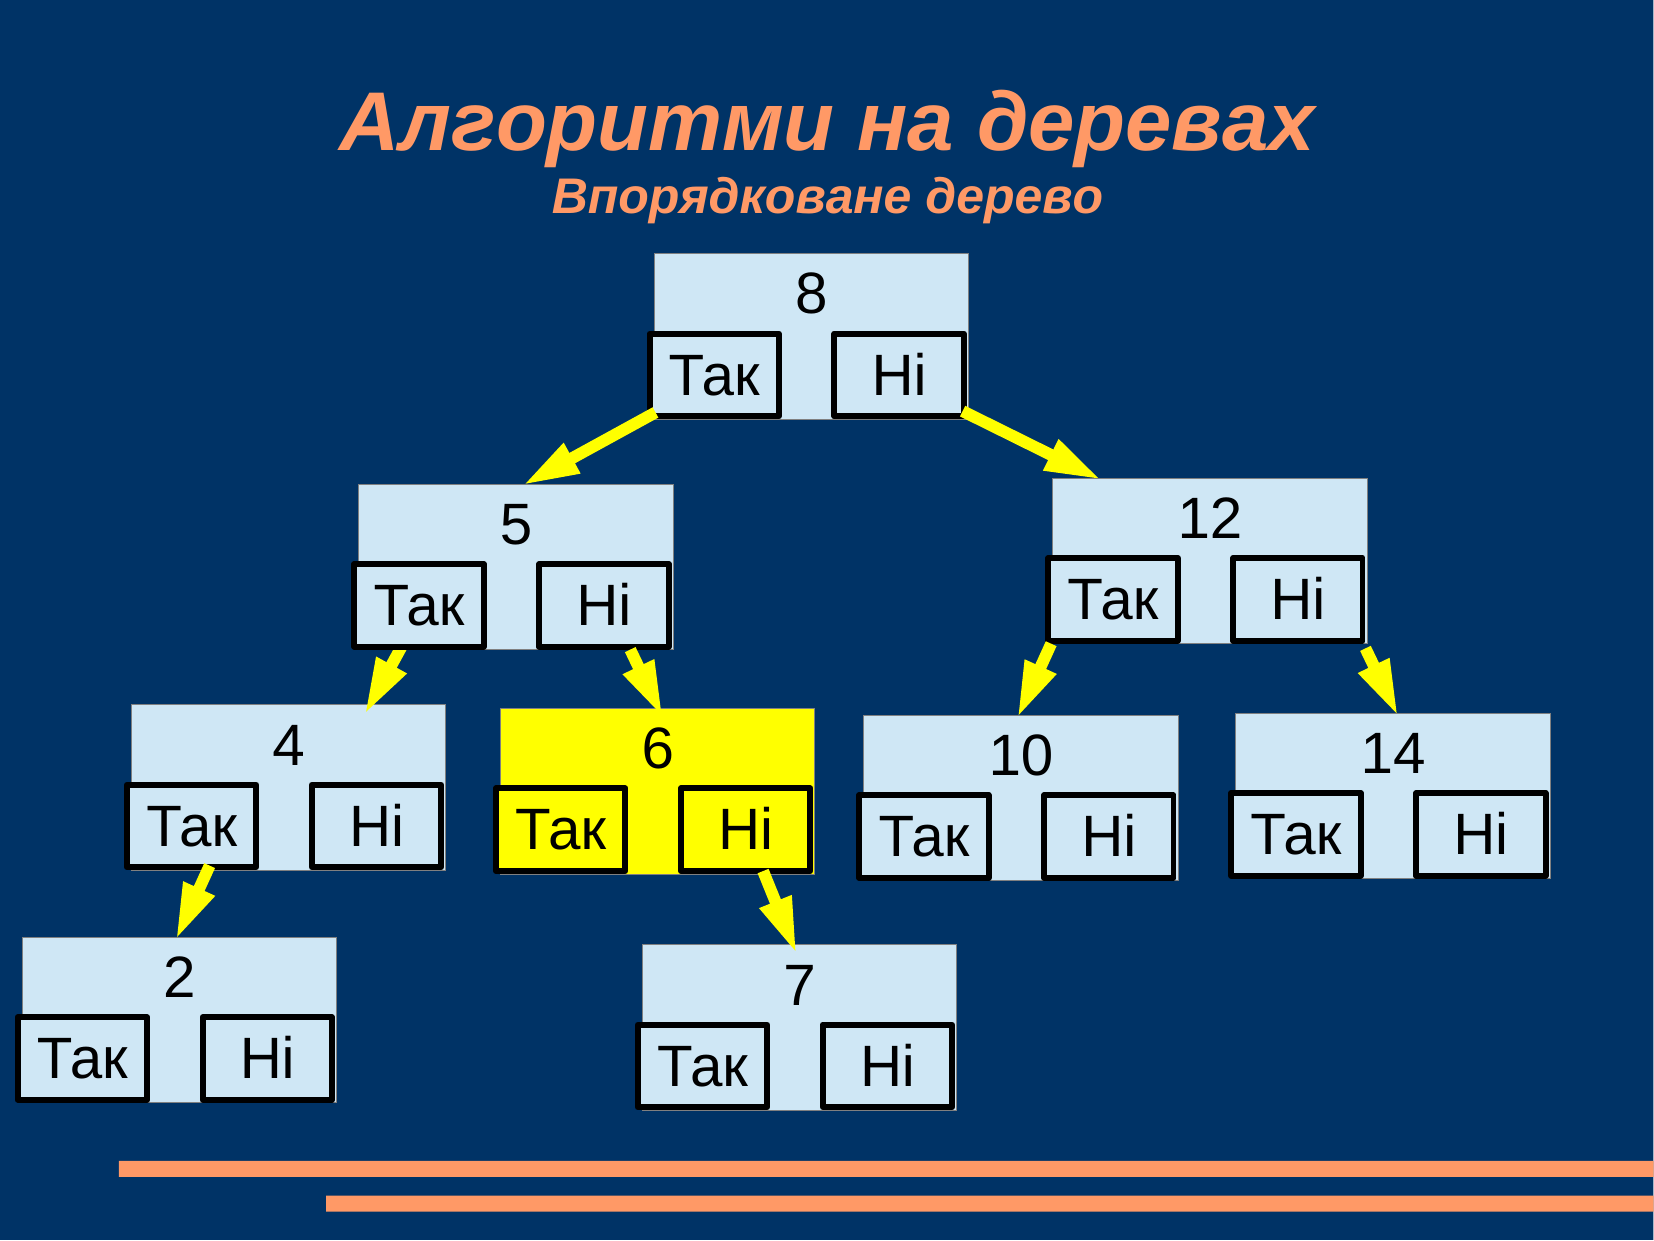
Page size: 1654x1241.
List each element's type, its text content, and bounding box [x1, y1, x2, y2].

text_box Так [17, 1017, 148, 1100]
text_box Так [496, 788, 626, 872]
text_box Так [637, 1024, 768, 1108]
text_box 5 [358, 484, 674, 650]
text_box Ні [311, 784, 442, 868]
text_box Так [1048, 558, 1178, 641]
text_box 14 [1235, 713, 1551, 879]
text_box Ні [680, 788, 811, 872]
text_box Ні [1416, 793, 1546, 876]
text_box Так [126, 784, 257, 868]
text_box 10 [863, 715, 1179, 881]
text_box Так [859, 795, 989, 878]
text_box Так [1231, 793, 1361, 876]
title Алгоритми на деревах Впорядковане дерево [121, 46, 1534, 254]
text_box Ні [834, 333, 964, 417]
text_box 7 [642, 944, 957, 1111]
text_box 8 [654, 253, 969, 420]
text_box Так [649, 333, 779, 417]
text_box 4 [131, 704, 446, 871]
text_box 12 [1052, 478, 1368, 644]
text_box Ні [1233, 558, 1363, 641]
text_box Ні [822, 1024, 953, 1108]
text_box 6 [500, 708, 815, 875]
text_box Ні [1044, 795, 1174, 878]
text_box 2 [22, 937, 337, 1103]
text_box Так [354, 563, 484, 647]
text_box Ні [202, 1017, 333, 1100]
text_box Ні [539, 563, 669, 647]
